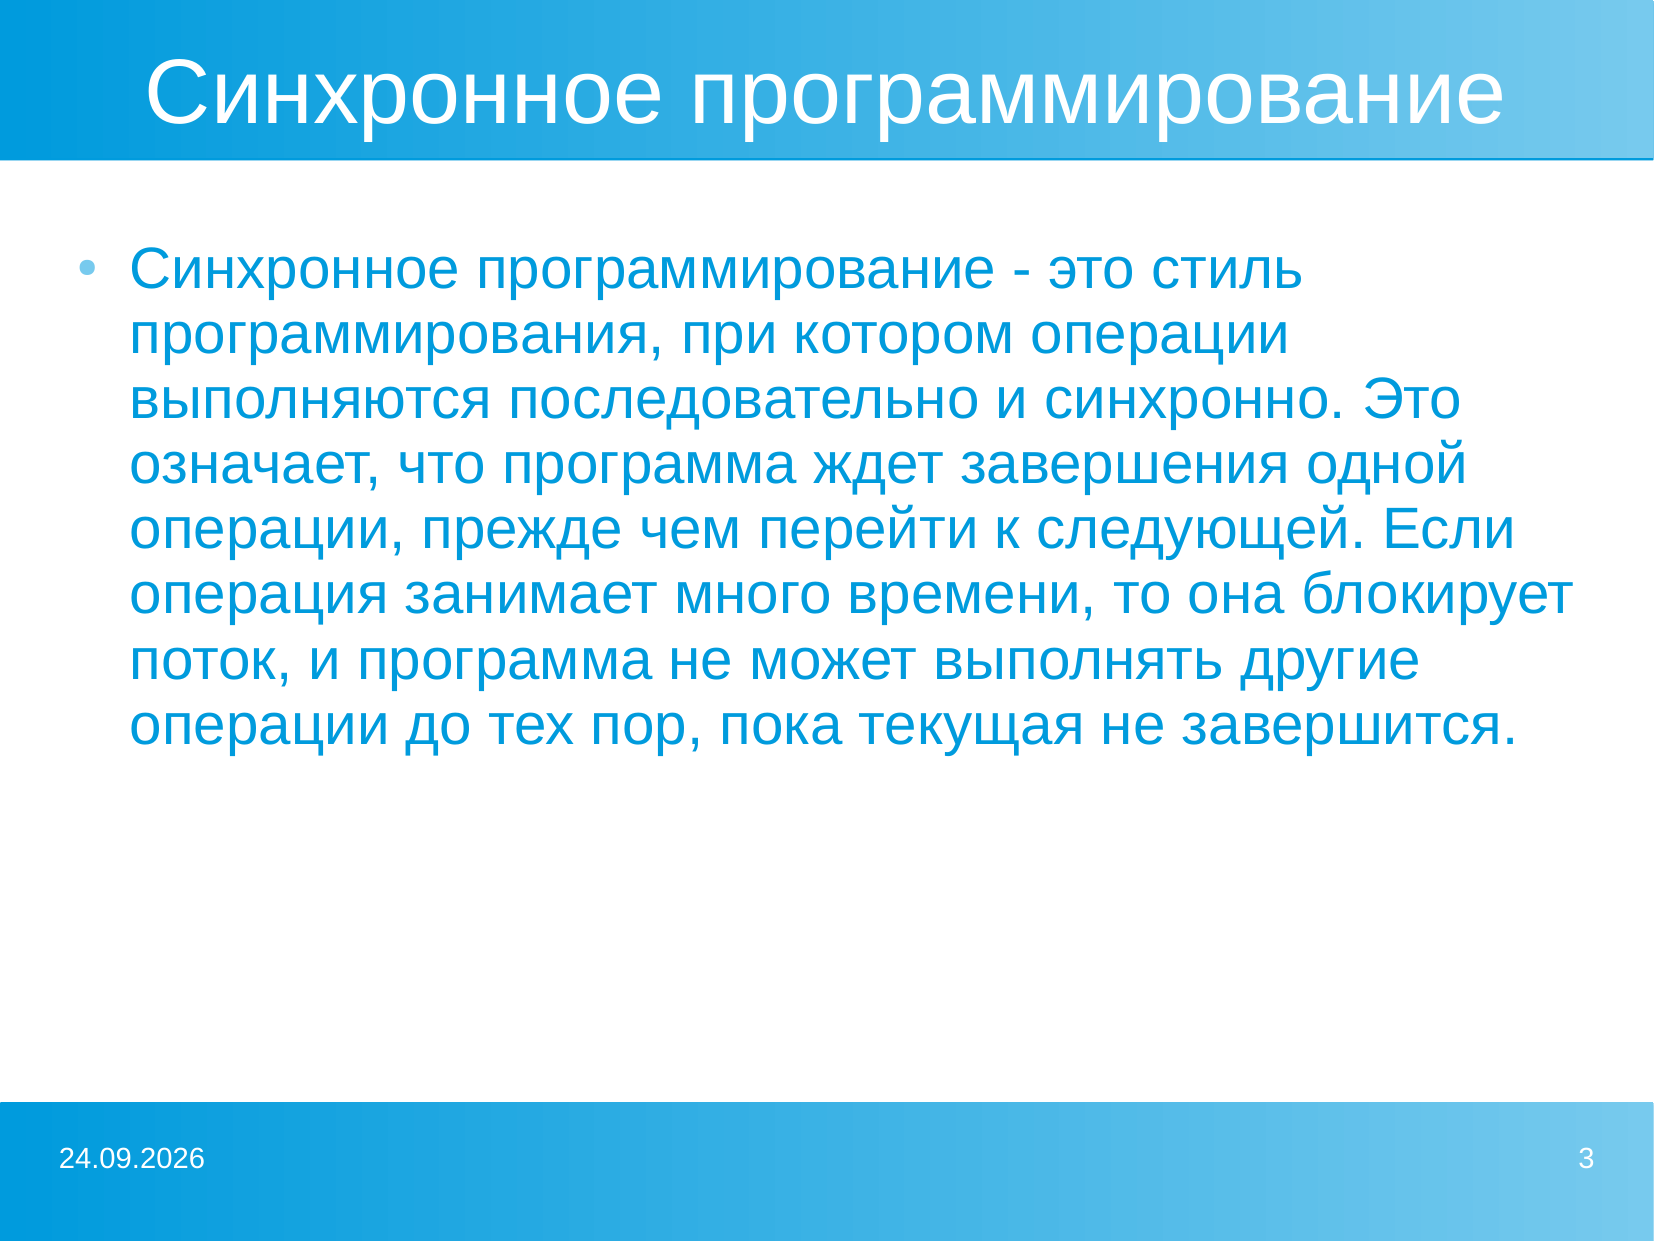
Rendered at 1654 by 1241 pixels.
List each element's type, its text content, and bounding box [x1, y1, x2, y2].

list Синхронное программирование - это стиль программирования, при котором операции выполняются последовательно и синхронно. Это означает, что программа ждет завершения одной операции, прежде чем перейти к следующей. Если операция занимает много времени, то она блокирует поток, и программа не может выполнять другие операции до тех пор, пока текущая не завершится. [59, 236, 1595, 1024]
title Синхронное программирование [59, 39, 1595, 144]
